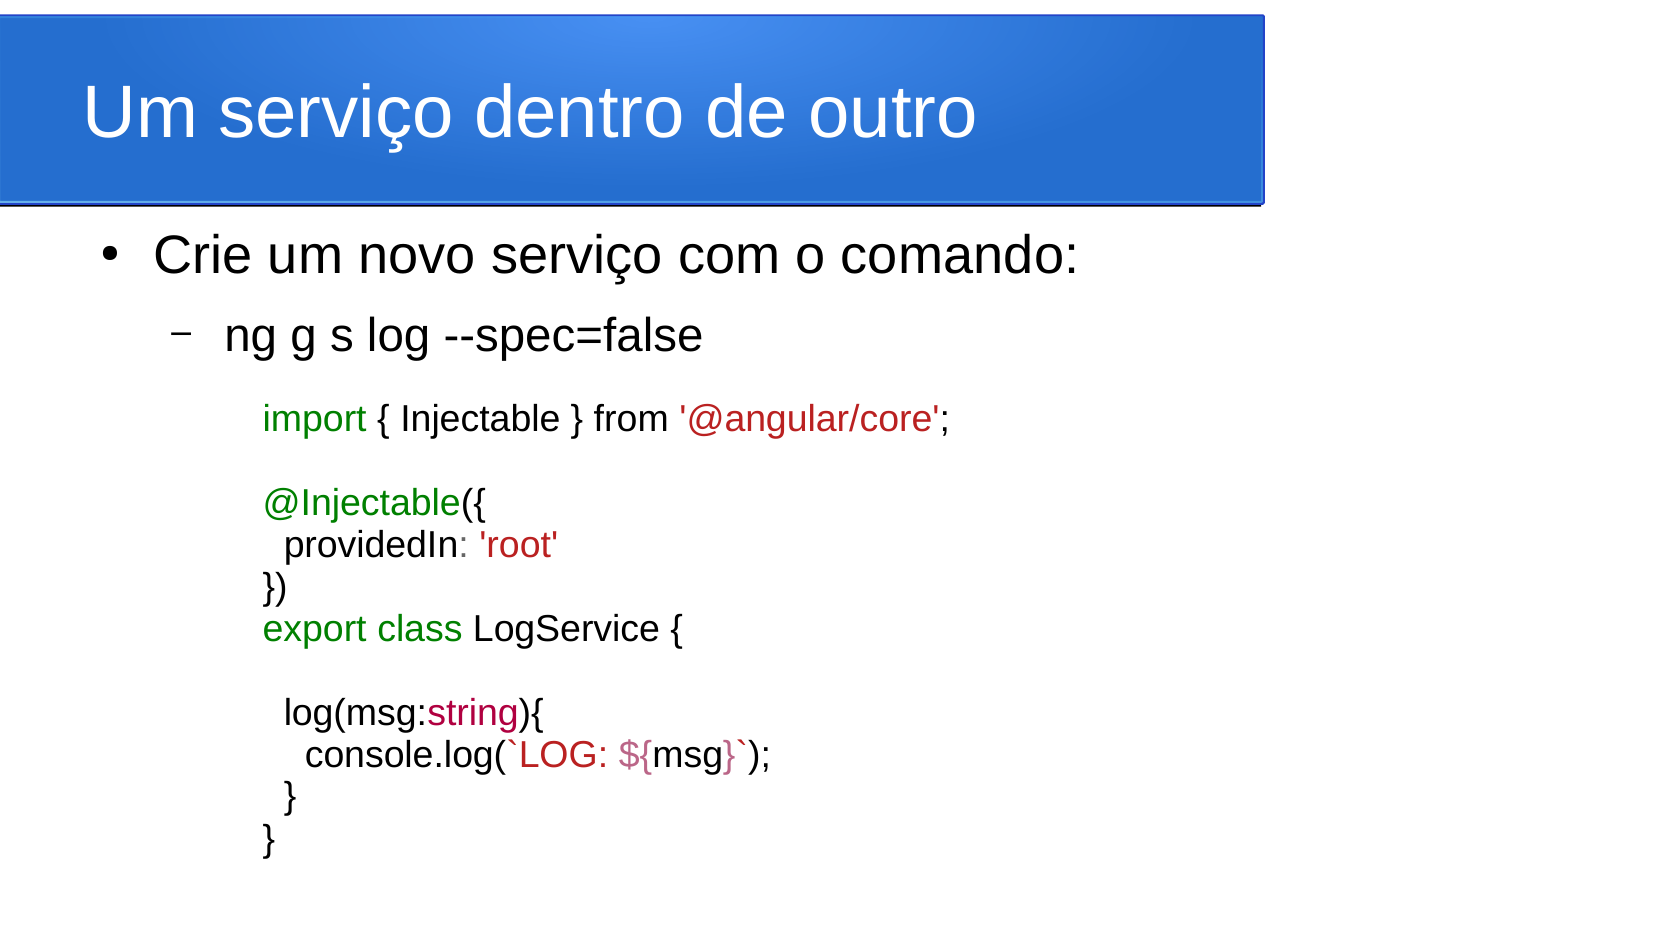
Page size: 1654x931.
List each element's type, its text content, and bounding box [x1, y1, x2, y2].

text_box import { Injectable } from '@angular/core'; @Injectable({ providedIn: 'root' }) export class LogService { log(msg:string){ console.log(`LOG: ${msg}`); } } [248, 389, 1288, 909]
list Crie um novo serviço com o comando: ng g s log --spec=false [82, 224, 1571, 764]
title Um serviço dentro de outro [82, 35, 1235, 189]
